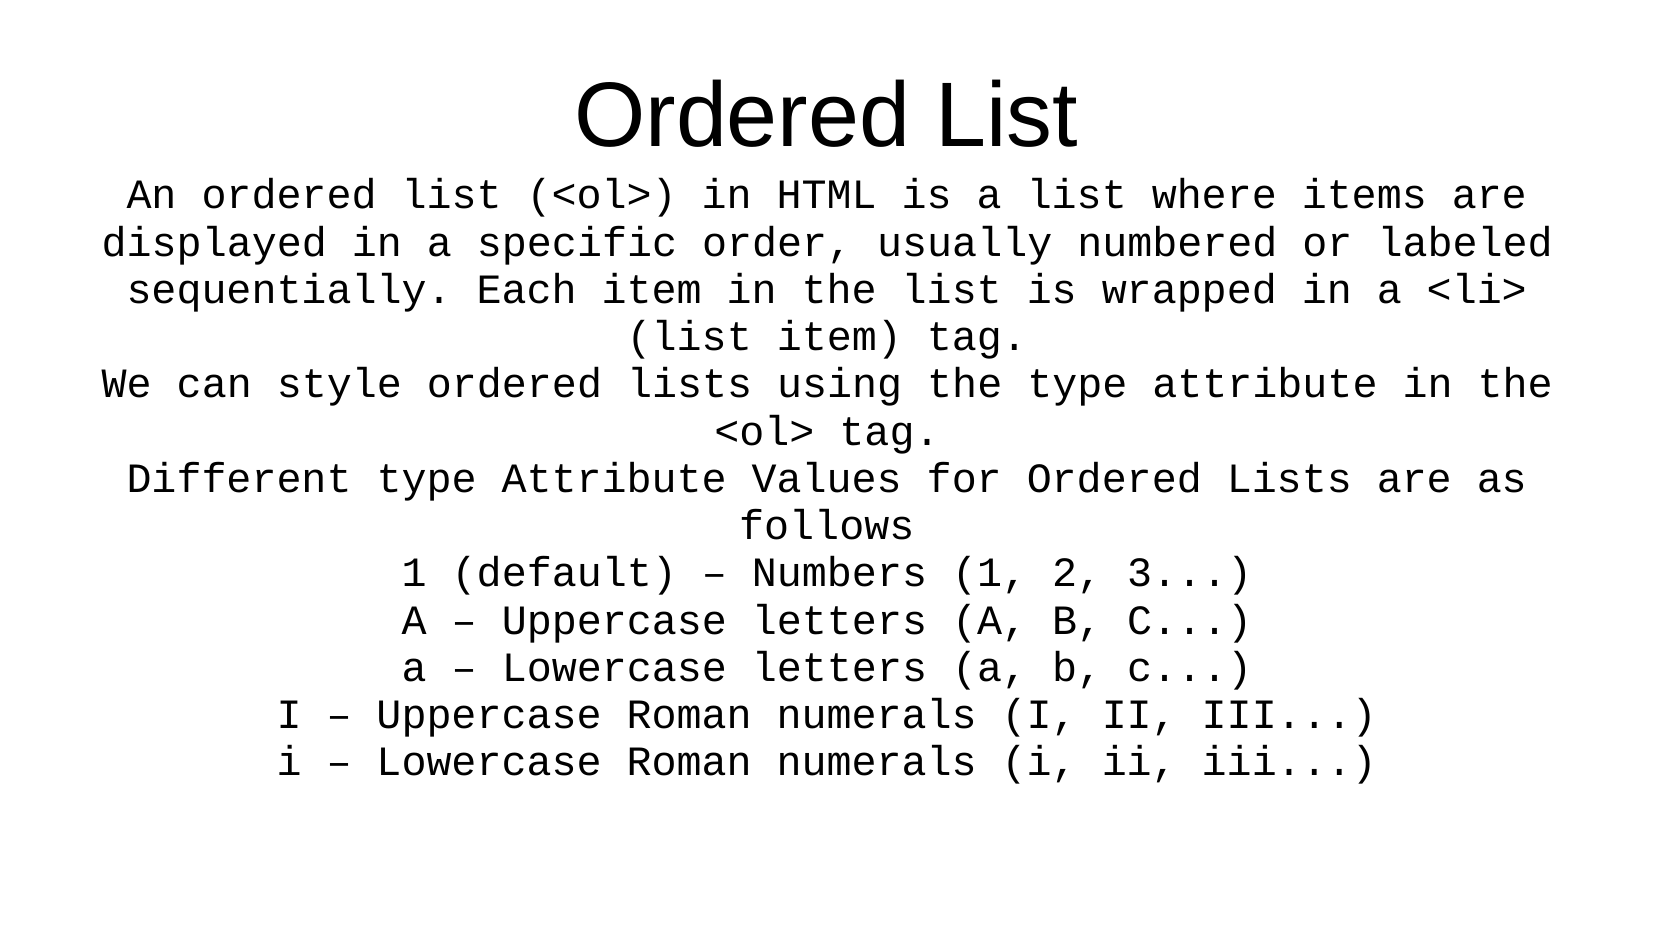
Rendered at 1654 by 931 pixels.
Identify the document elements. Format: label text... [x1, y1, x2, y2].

title Ordered List [82, 37, 1571, 174]
subtitle An ordered list (<ol>) in HTML is a list where items are displayed in a specific order, usually numbered or labeled sequentially. Each item in the list is wrapped in a <li> (list item) tag. We can style ordered lists using the type attribute in the <ol> tag. Different type Attribute Values for Ordered Lists are as follows 1 (default) – Numbers (1, 2, 3...) A – Uppercase letters (A, B, C...) a – Lowercase letters (a, b, c...) I – Uppercase Roman numerals (I, II, III...) i – Lowercase Roman numerals (i, ii, iii...) [82, 174, 1571, 931]
